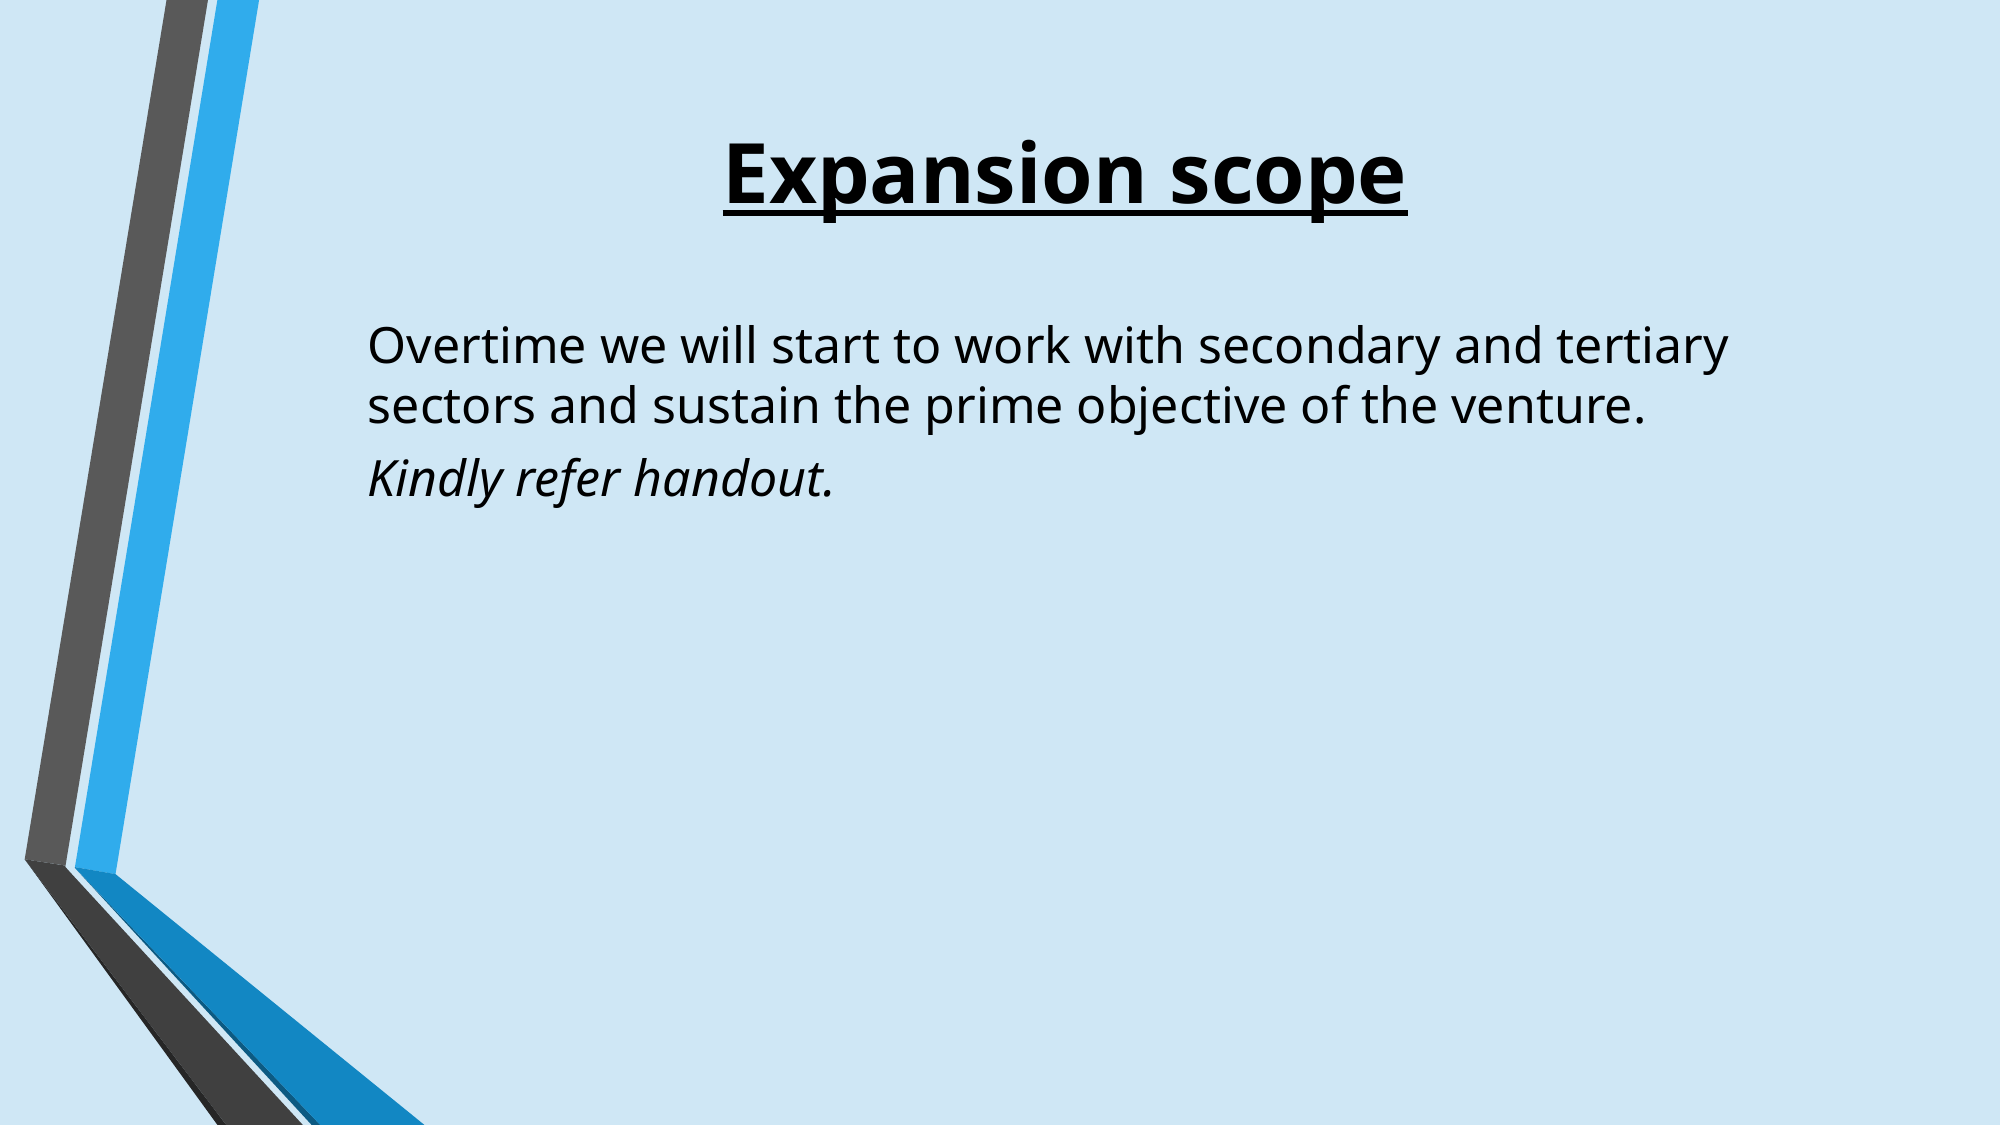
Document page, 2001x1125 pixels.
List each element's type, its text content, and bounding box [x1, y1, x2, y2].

list Overtime we will start to work with secondary and tertiary sectors and sustain the prime objective of the venture. Kindly refer handout. [352, 306, 1778, 819]
title Expansion scope [243, 112, 1887, 400]
